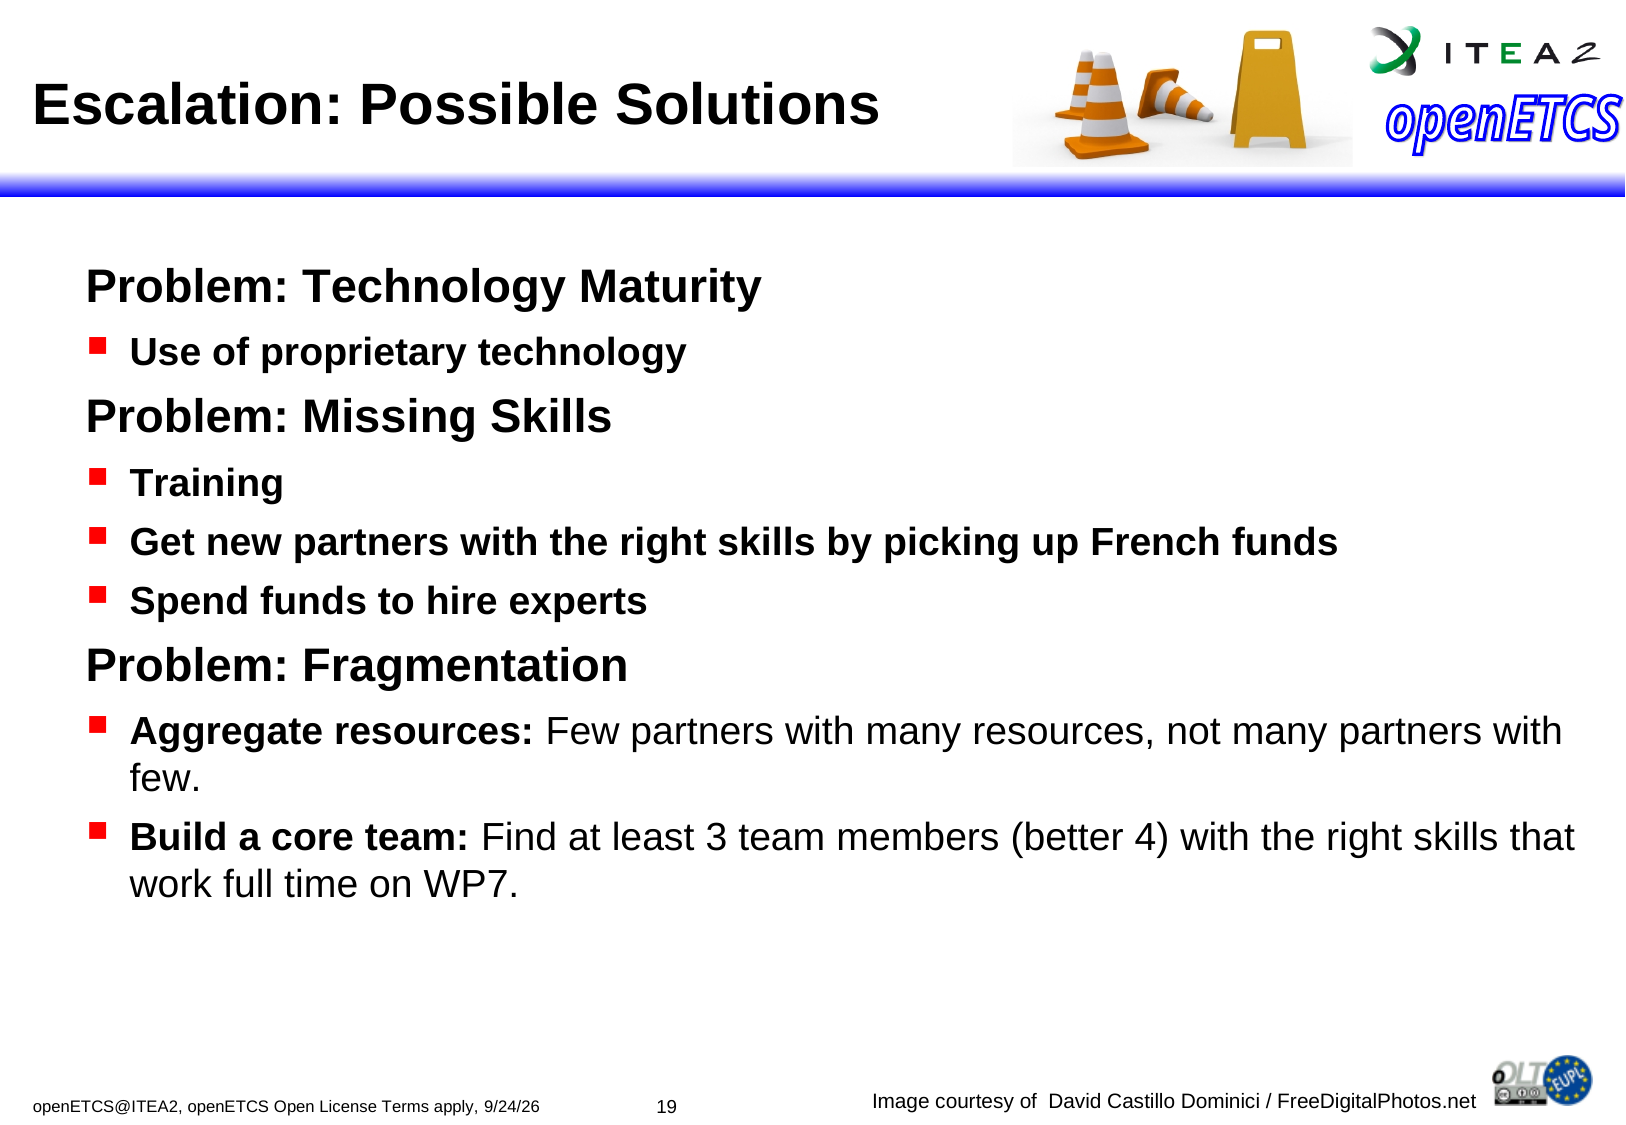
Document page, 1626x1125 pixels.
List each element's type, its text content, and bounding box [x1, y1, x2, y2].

text_box Image courtesy of David Castillo Dominici / FreeDigitalPhotos.net [820, 1080, 1492, 1121]
picture [1492, 1055, 1593, 1106]
title Escalation: Possible Solutions [32, 66, 1356, 173]
list Problem: Technology Maturity Use of proprietary technology Problem: Missing Skills Training Get new partners with the right skills by picking up French funds Spend funds to hire experts Problem: Fragmentation Aggregate resources: Few partners with many resources, not many partners with few. Build a core team: Find at least 3 team members (better 4) with the right skills that work full time on WP7. [32, 255, 1593, 908]
picture [1012, 1, 1626, 167]
